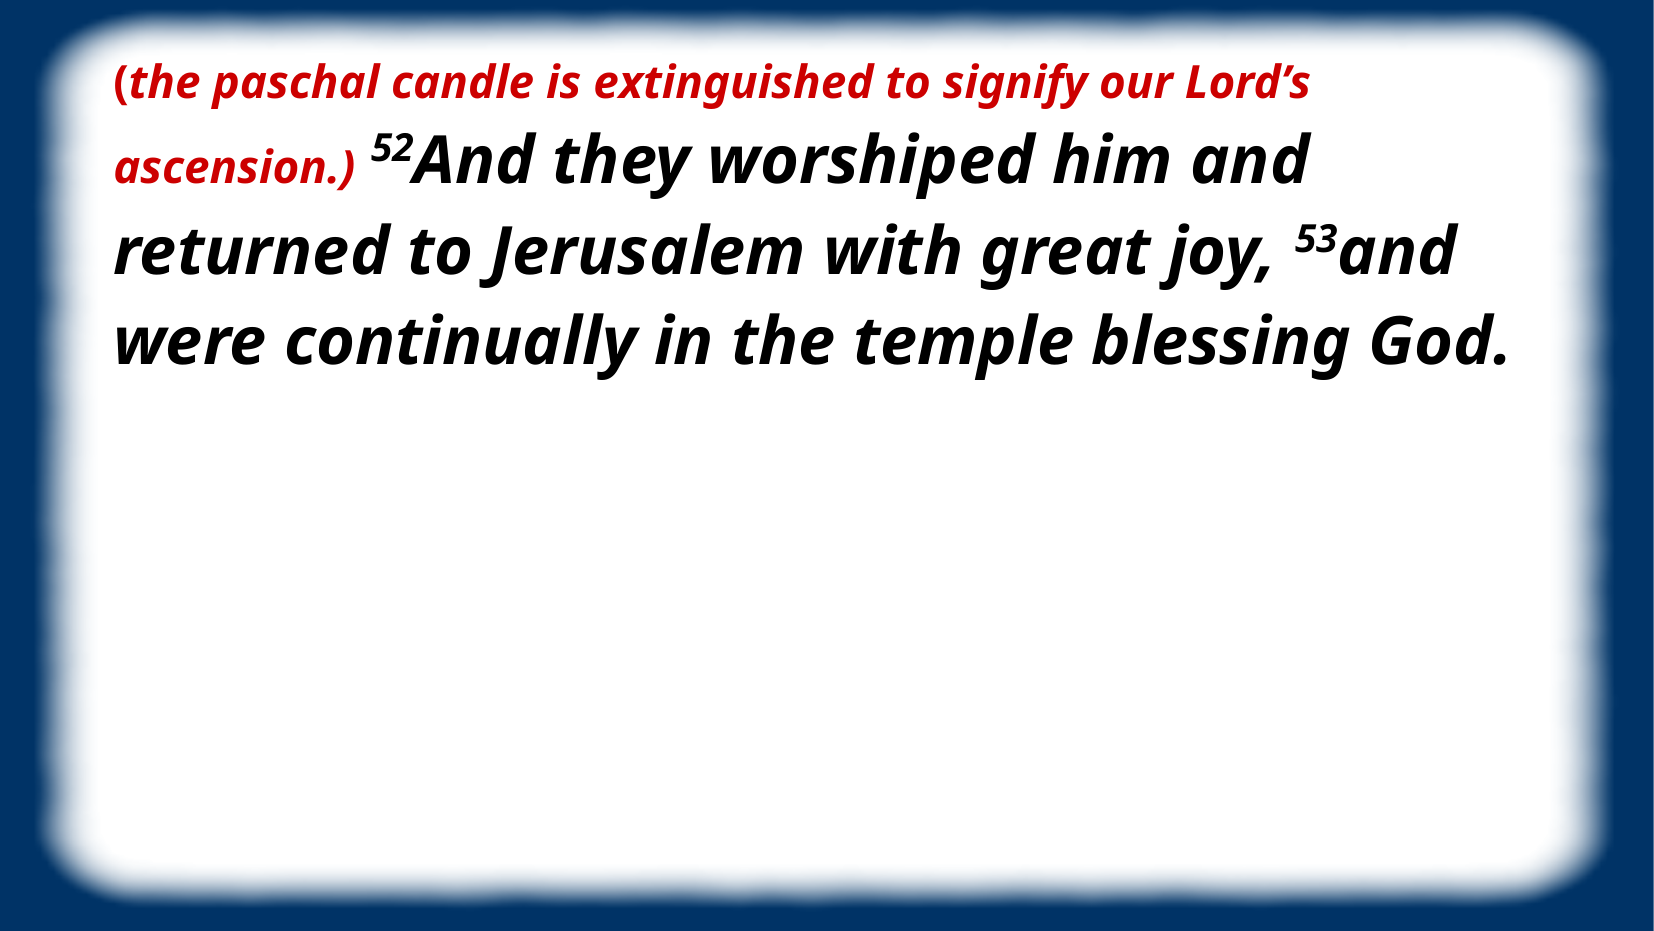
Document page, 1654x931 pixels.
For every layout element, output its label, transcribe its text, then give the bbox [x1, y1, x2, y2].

picture [0, 0, 1654, 931]
text_box (the paschal candle is extinguished to signify our Lord’s ascension.) 52And they worshiped him and returned to Jerusalem with great joy, 53and were continually in the temple blessing God. [98, 42, 1569, 520]
